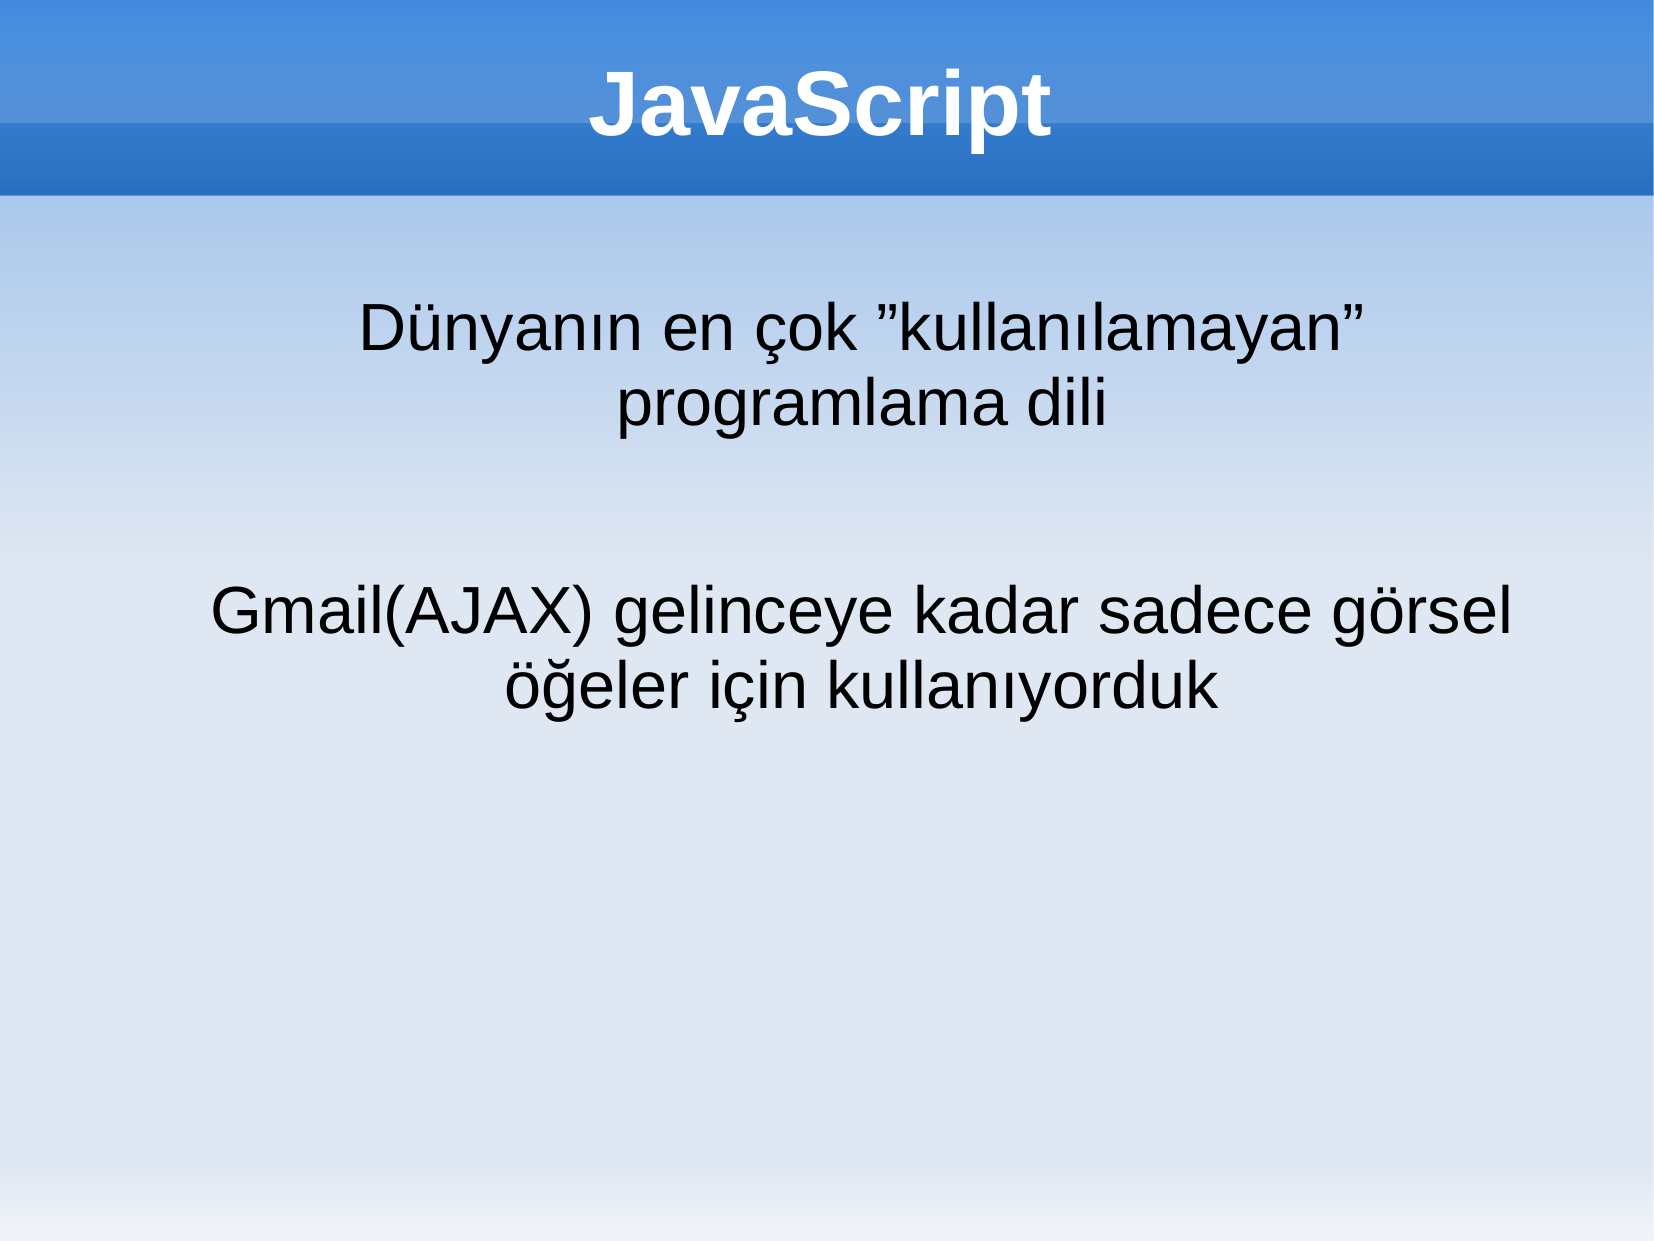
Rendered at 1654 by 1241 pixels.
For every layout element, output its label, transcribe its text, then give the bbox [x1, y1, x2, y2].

picture [0, 0, 1654, 1241]
list Dünyanın en çok ”kullanılamayan” programlama dili Gmail(AJAX) gelinceye kadar sadece görsel öğeler için kullanıyorduk [82, 290, 1571, 1109]
title JavaScript [76, 0, 1565, 208]
